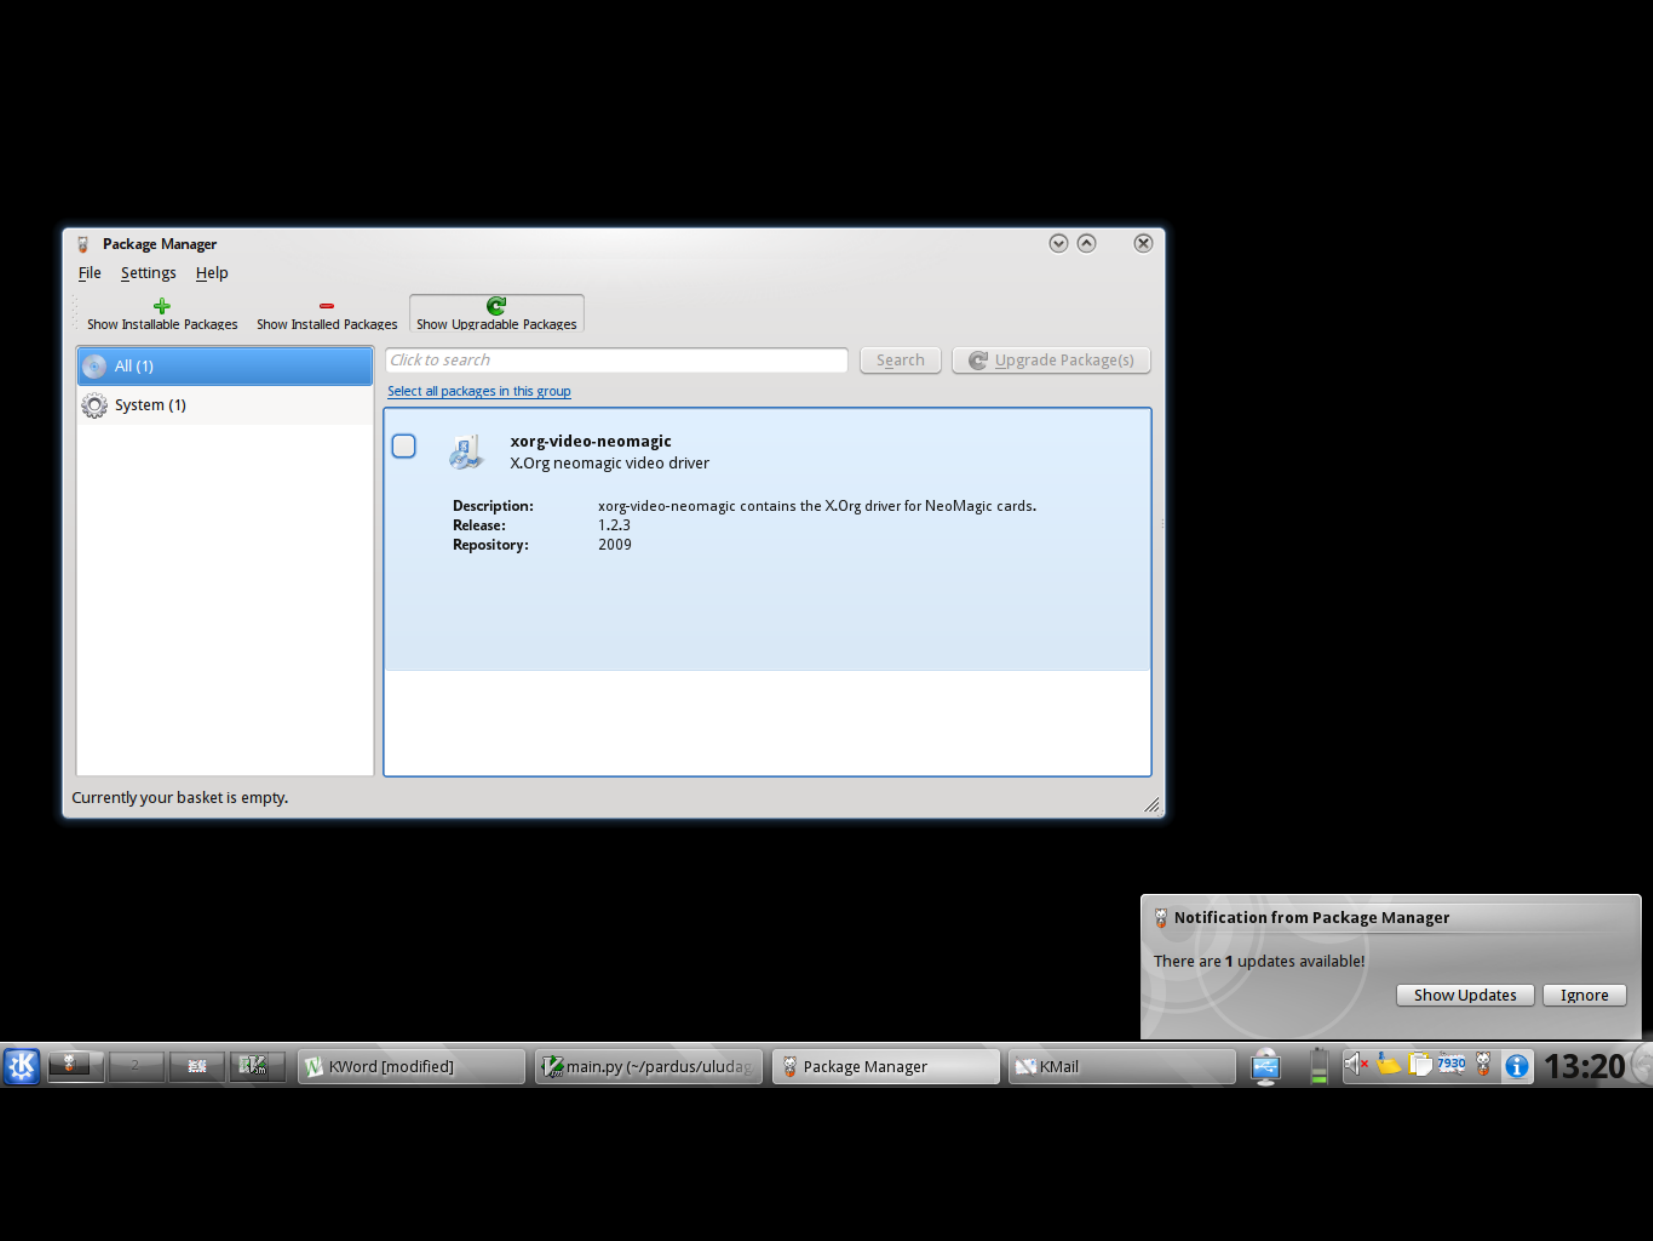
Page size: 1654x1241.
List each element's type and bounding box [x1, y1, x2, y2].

picture [0, 157, 1653, 1088]
